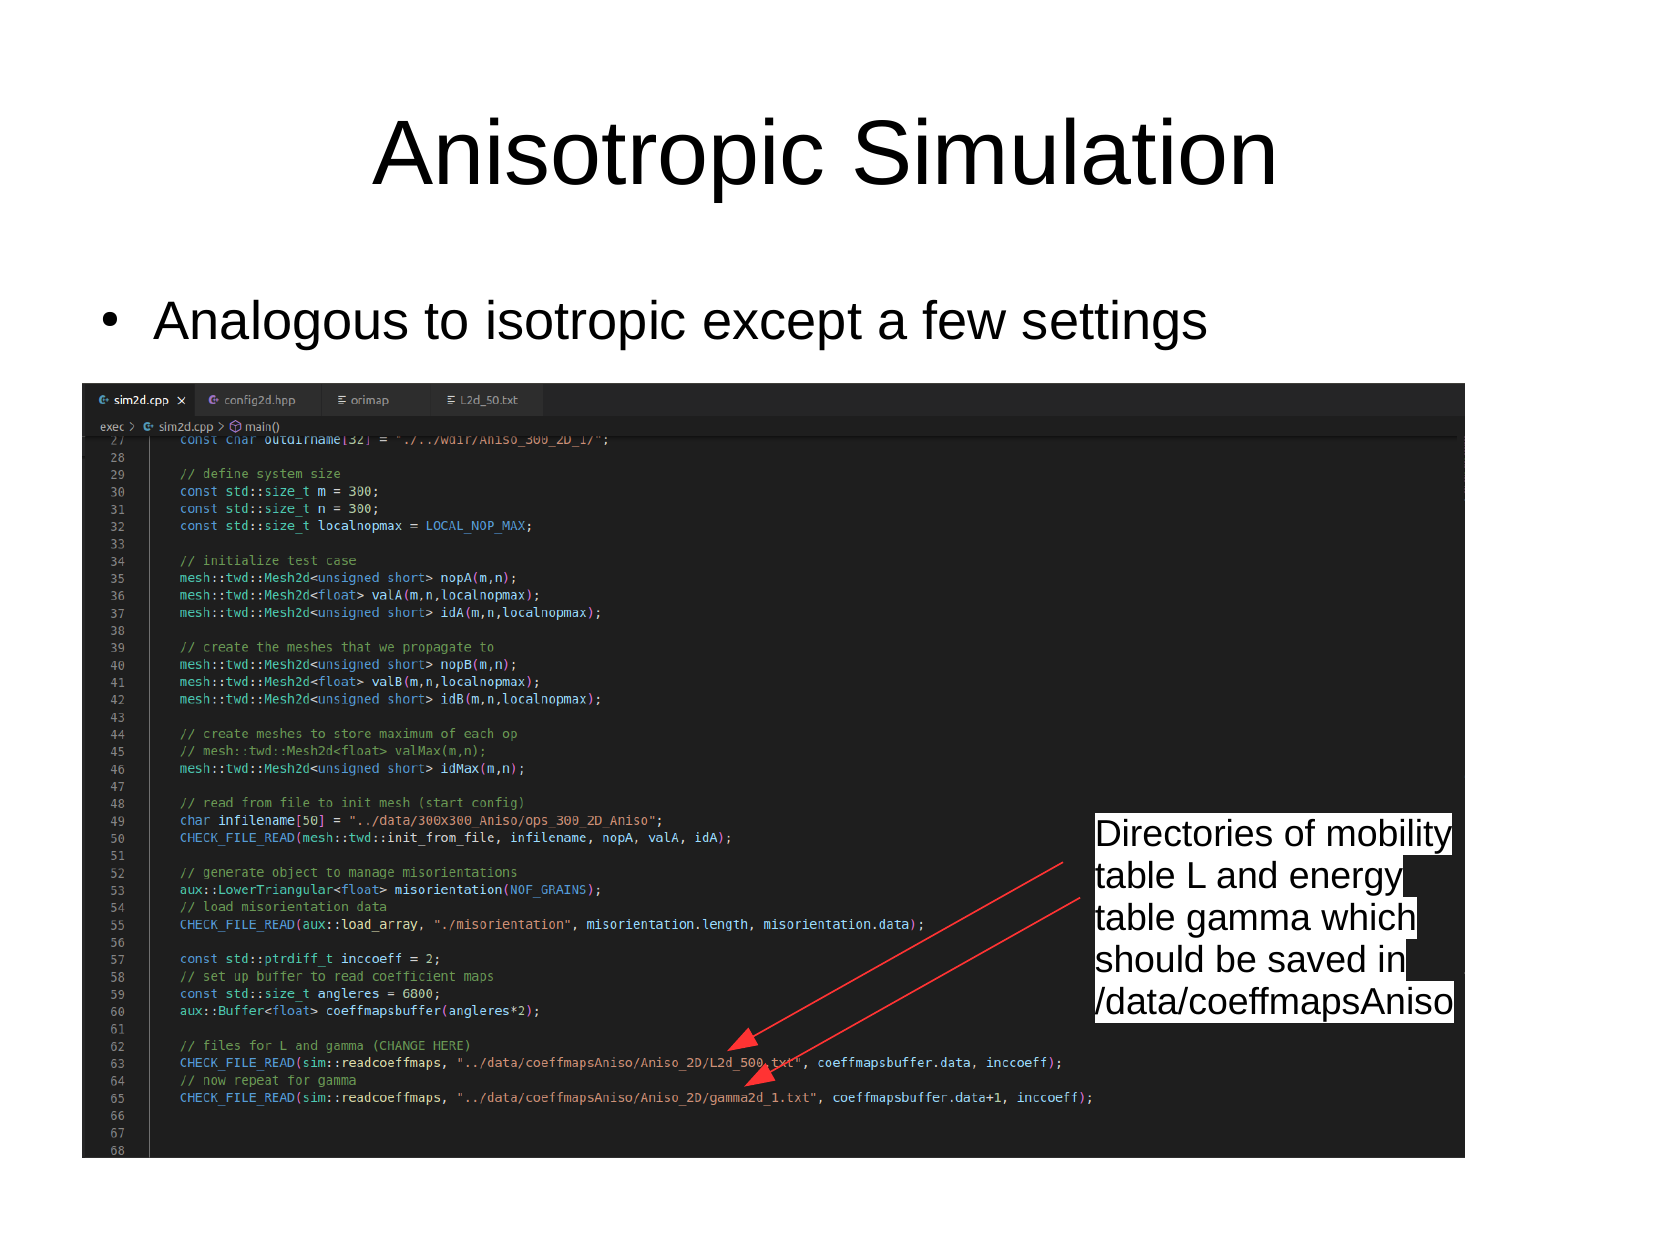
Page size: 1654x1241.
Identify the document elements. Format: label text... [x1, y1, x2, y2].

text_box Directories of mobility table L and energy table gamma which should be saved in /data/coeffmapsAniso [1080, 805, 1494, 1052]
title Anisotropic Simulation [82, 49, 1571, 257]
list Analogous to isotropic except a few settings [82, 290, 1571, 1010]
picture [82, 383, 1465, 1158]
